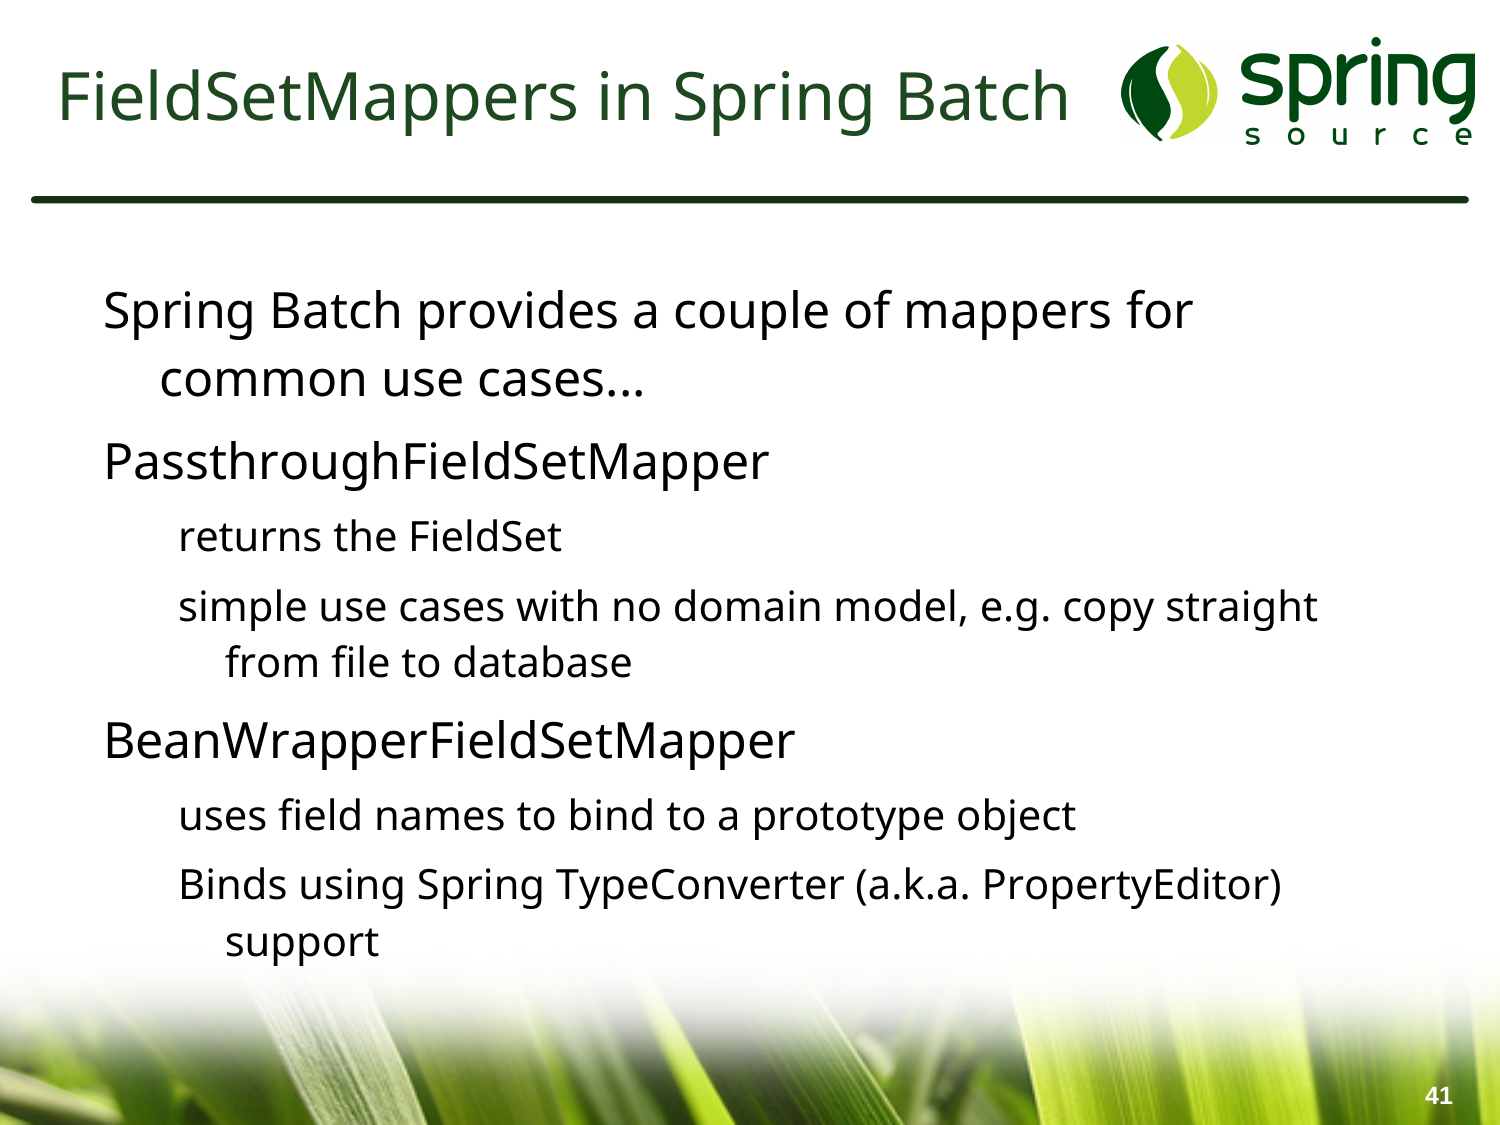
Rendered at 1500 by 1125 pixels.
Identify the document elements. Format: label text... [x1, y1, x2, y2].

title FieldSetMappers in Spring Batch [56, 13, 1089, 176]
picture [1121, 37, 1475, 145]
picture [327, 944, 340, 953]
picture [251, 944, 263, 953]
picture [303, 944, 316, 953]
list Spring Batch provides a couple of mappers for common use cases... PassthroughFieldSetMapper returns the FieldSet simple use cases with no domain model, e.g. copy straight from file to database BeanWrapperFieldSetMapper uses field names to bind to a prototype object Binds using Spring TypeConverter (a.k.a. PropertyEditor) support [103, 275, 1394, 923]
picture [277, 944, 290, 953]
picture [0, 944, 1500, 1125]
